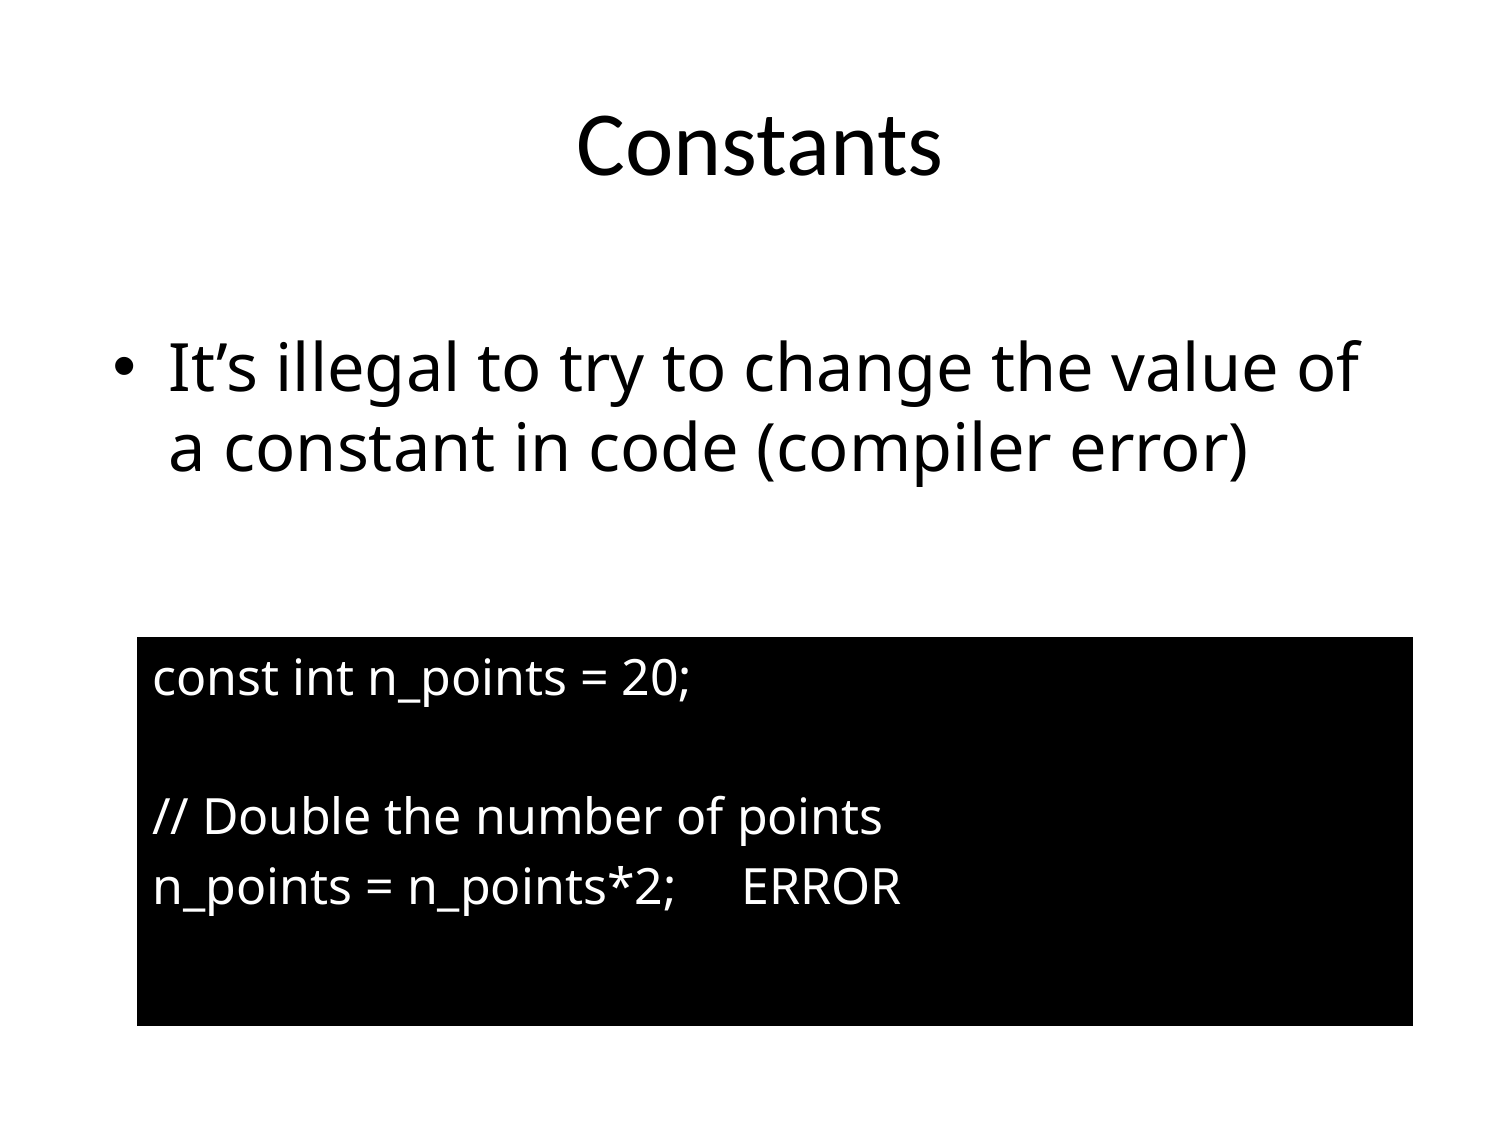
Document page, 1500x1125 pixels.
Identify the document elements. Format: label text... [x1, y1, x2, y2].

title Constants [75, 45, 1425, 233]
list It’s illegal to try to change the value of a constant in code (compiler error) [112, 324, 1388, 613]
text_box const int n_points = 20; // Double the number of points n_points = n_points*2; ERROR [137, 637, 1413, 1025]
